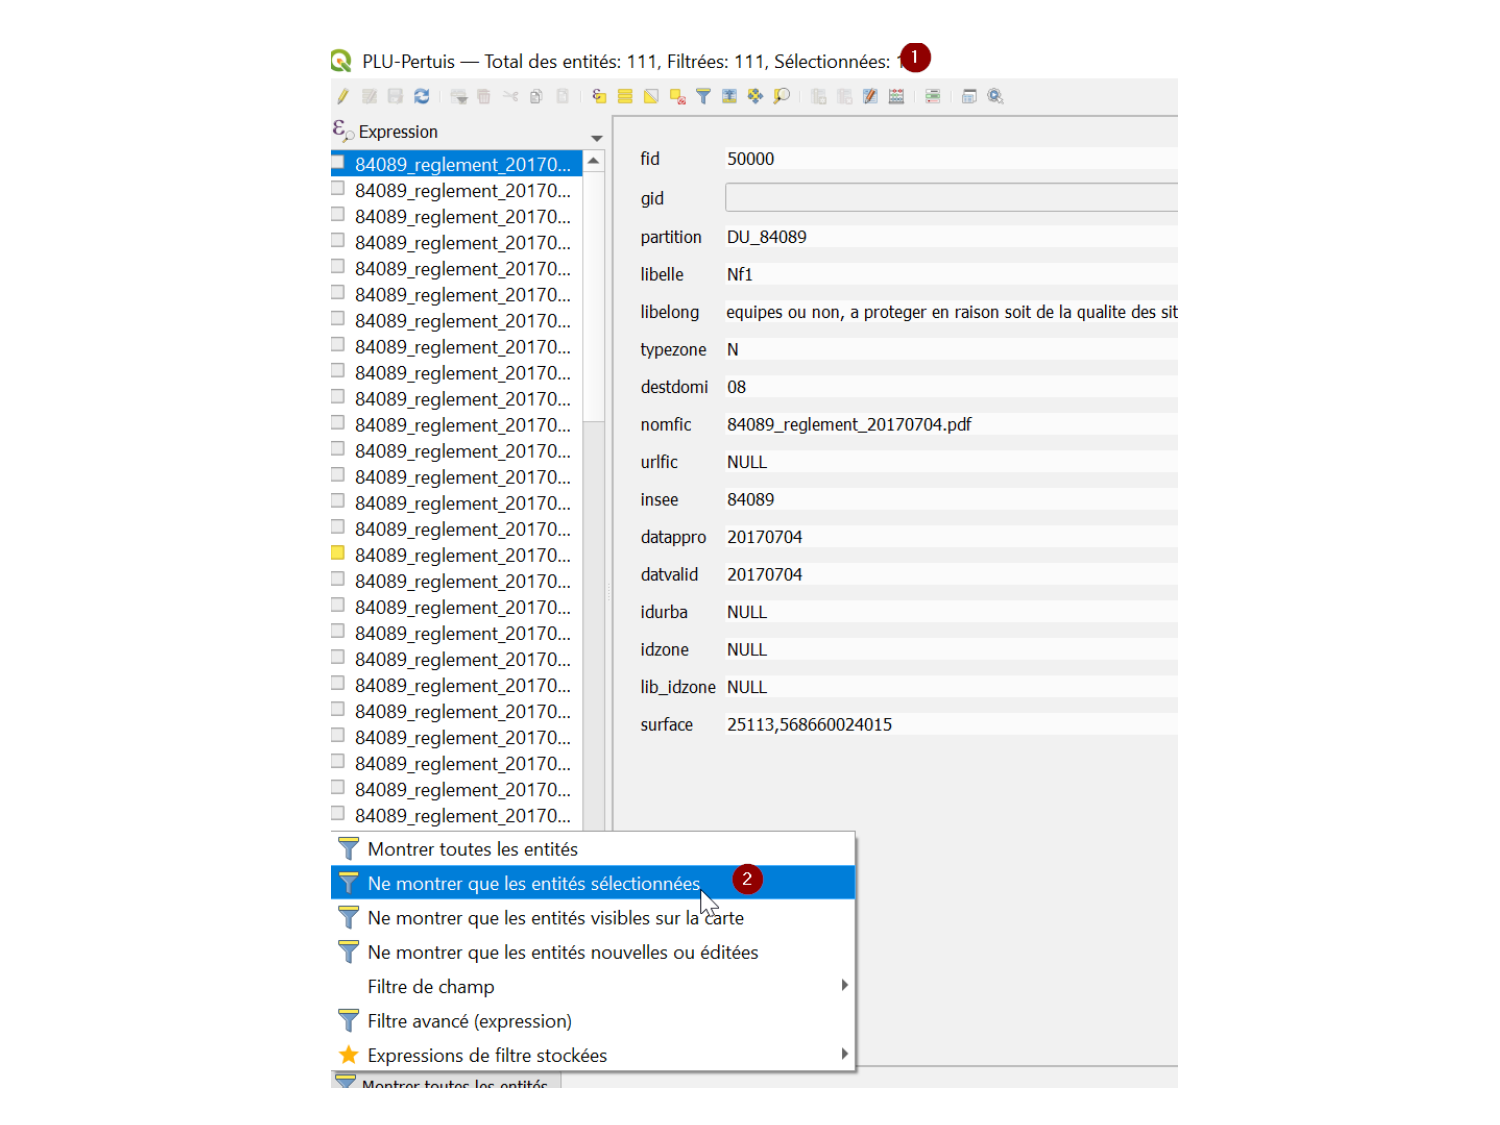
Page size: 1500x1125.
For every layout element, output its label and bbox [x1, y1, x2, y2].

picture [331, 43, 1178, 1088]
